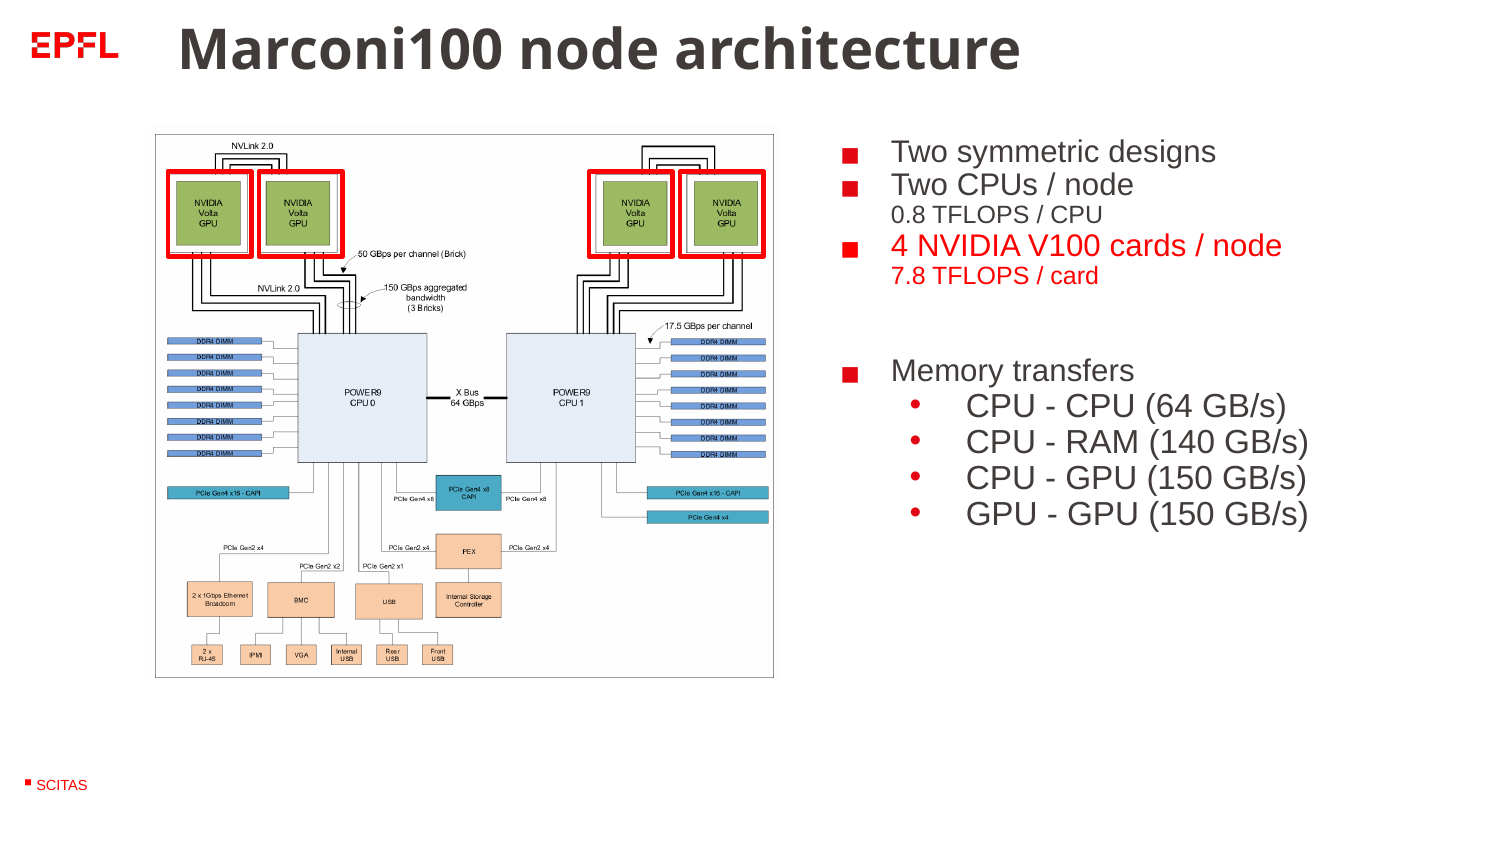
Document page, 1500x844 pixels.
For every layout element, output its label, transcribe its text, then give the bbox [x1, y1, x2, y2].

picture [148, 127, 778, 682]
list Two symmetric designs Two CPUs / node 0.8 TFLOPS / CPU 4 NVIDIA V100 cards / node 7.8 TFLOPS / card Memory transfers CPU - CPU (64 GB/s) CPU - RAM (140 GB/s) CPU - GPU (150 GB/s) GPU - GPU (150 GB/s) [786, 198, 1416, 844]
title Marconi100 node architecture [148, 21, 1416, 198]
picture [21, 21, 129, 69]
